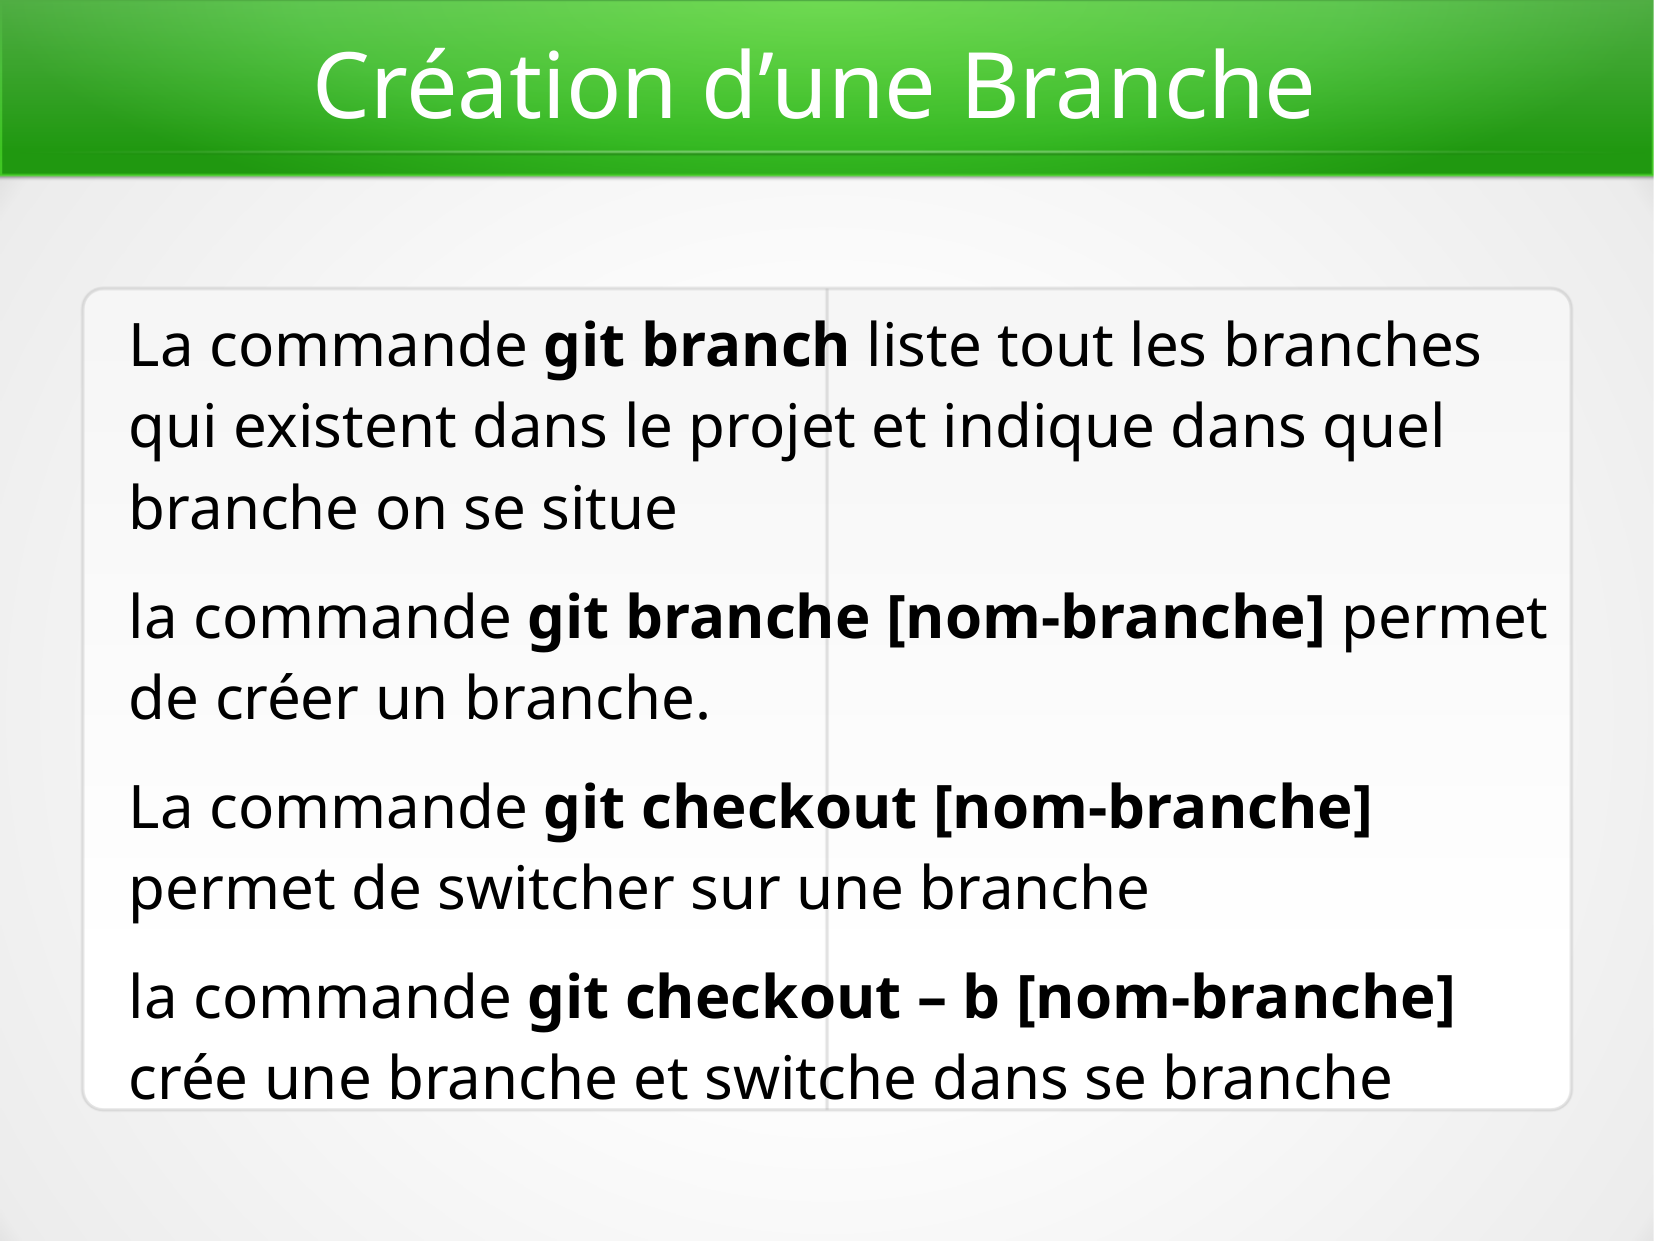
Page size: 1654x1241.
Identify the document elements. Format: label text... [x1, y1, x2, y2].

picture [0, 0, 1654, 1241]
list La commande git branch liste tout les branches qui existent dans le projet et indique dans quel branche on se situe la commande git branche [nom-branche] permet de créer un branche. La commande git checkout [nom-branche] permet de switcher sur une branche la commande git checkout – b [nom-branche] crée une branche et switche dans se branche [65, 302, 1560, 1123]
title Création d’une Branche [82, 11, 1571, 154]
